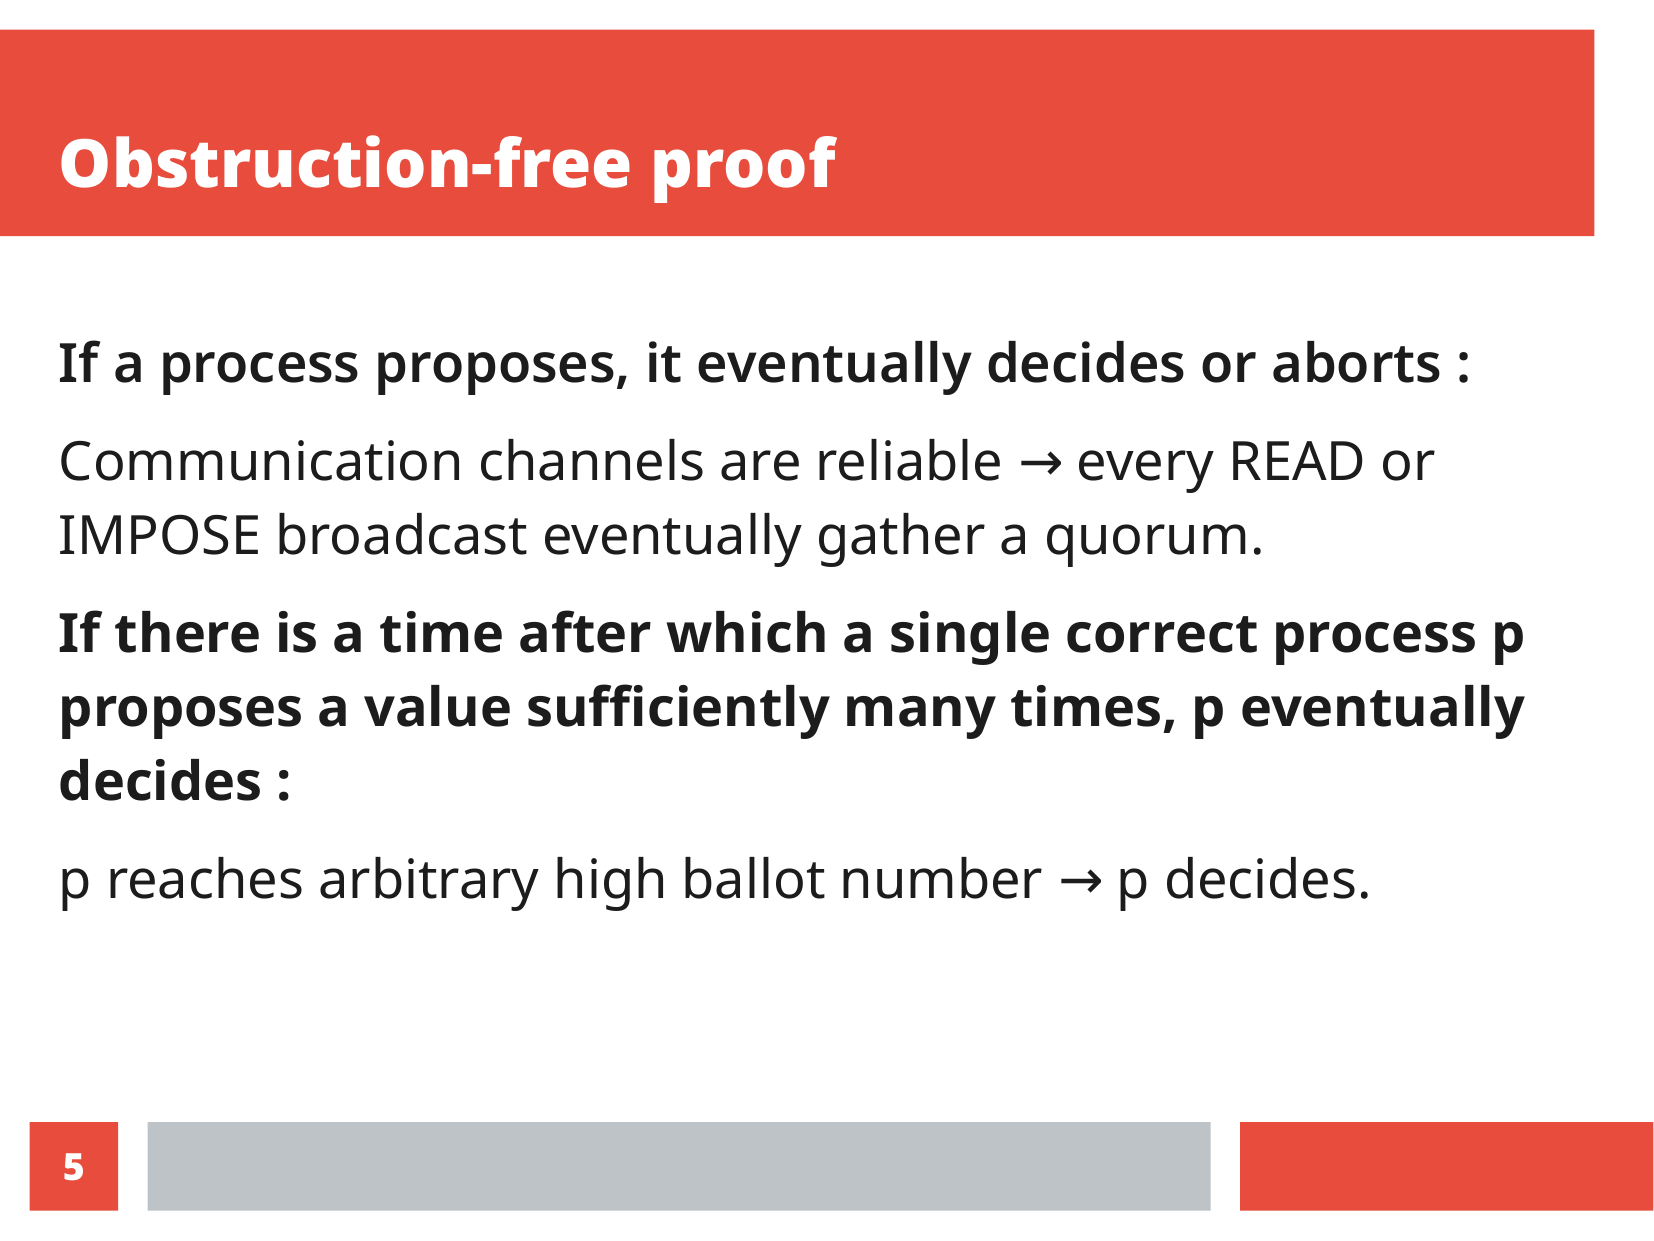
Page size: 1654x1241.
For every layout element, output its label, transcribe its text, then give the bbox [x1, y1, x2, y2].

list If a process proposes, it eventually decides or aborts : Communication channels are reliable → every READ or IMPOSE broadcast eventually gather a quorum. If there is a time after which a single correct process p proposes a value sufficiently many times, p eventually decides : p reaches arbitrary high ballot number → p decides. [59, 324, 1565, 1093]
title Obstruction-free proof [59, 59, 1595, 207]
